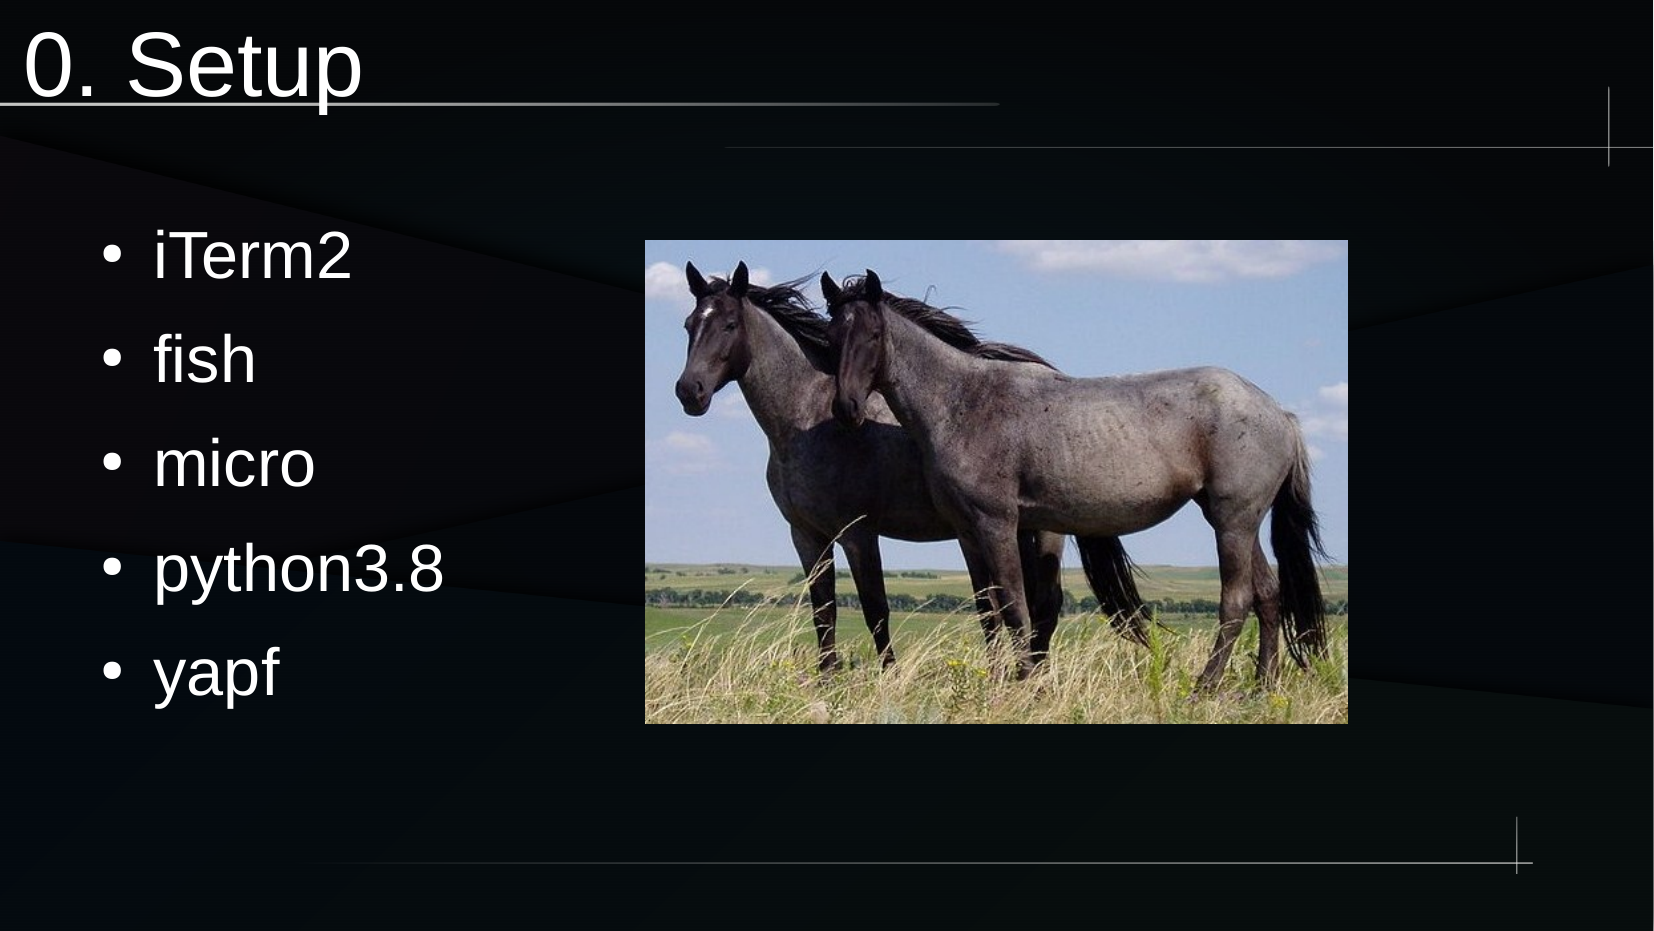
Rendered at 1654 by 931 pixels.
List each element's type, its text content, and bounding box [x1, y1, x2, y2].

picture [0, 0, 1654, 931]
title 0. Setup [23, 11, 1589, 119]
list iTerm2 fish micro python3.8 yapf [82, 217, 1571, 758]
